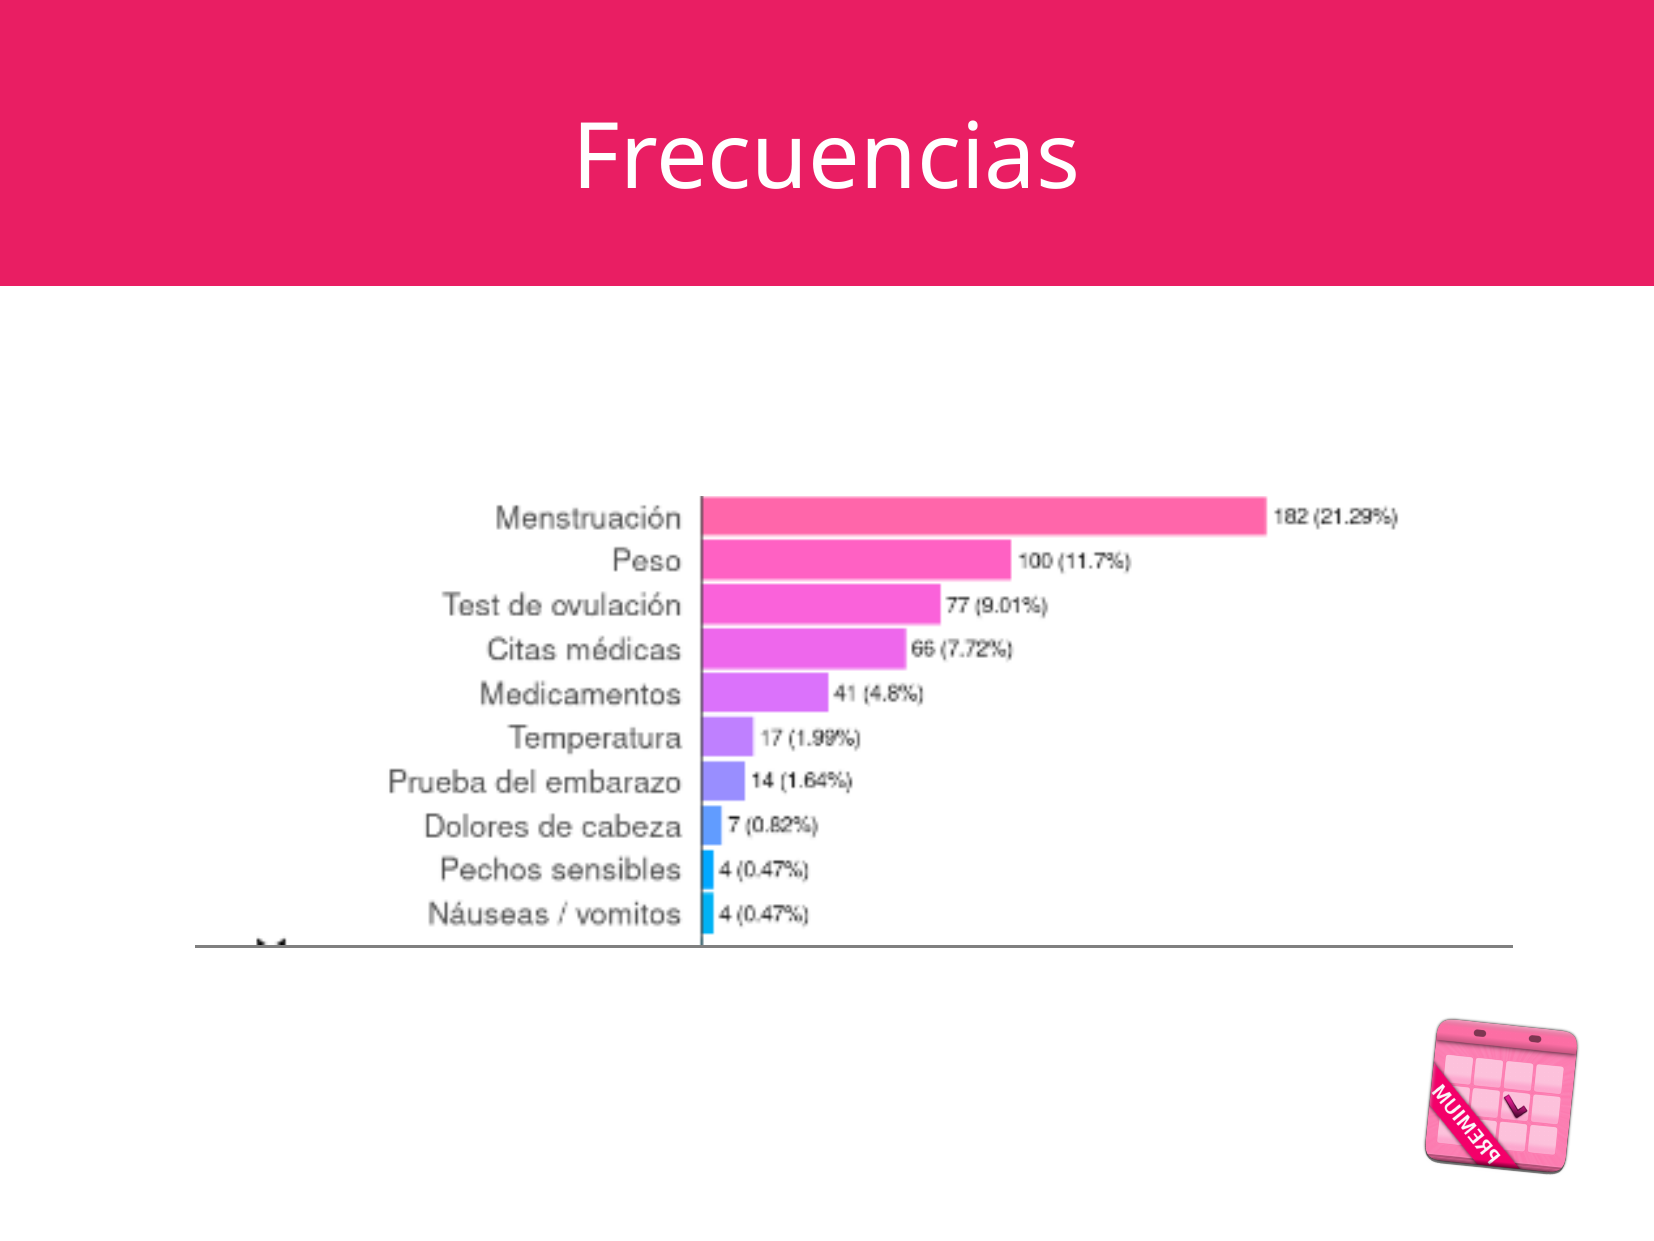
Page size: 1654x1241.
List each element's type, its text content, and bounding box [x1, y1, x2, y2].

picture [195, 496, 1513, 946]
picture [1410, 1004, 1592, 1187]
title Frecuencias [82, 49, 1571, 257]
